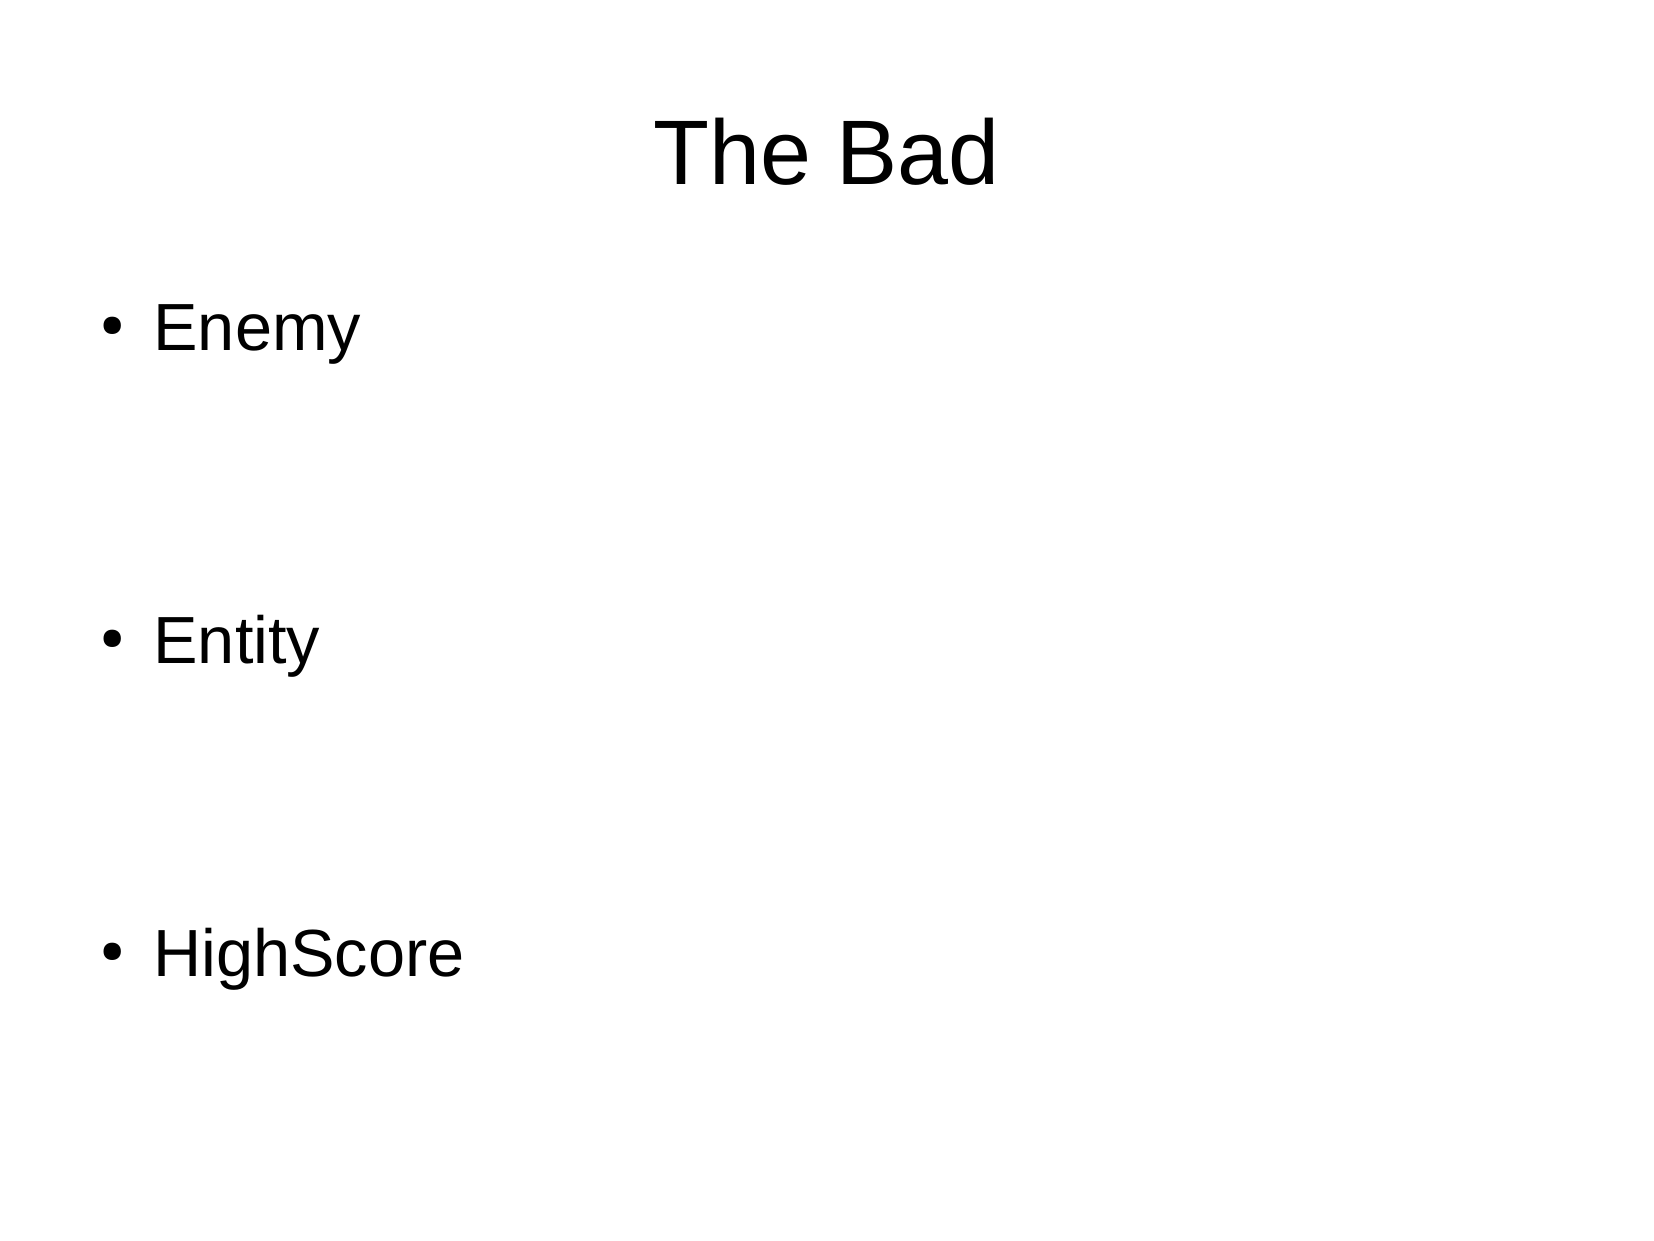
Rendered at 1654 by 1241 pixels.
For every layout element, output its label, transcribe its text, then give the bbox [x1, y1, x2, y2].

title The Bad [82, 49, 1571, 257]
list Enemy Entity HighScore [82, 290, 1571, 1109]
